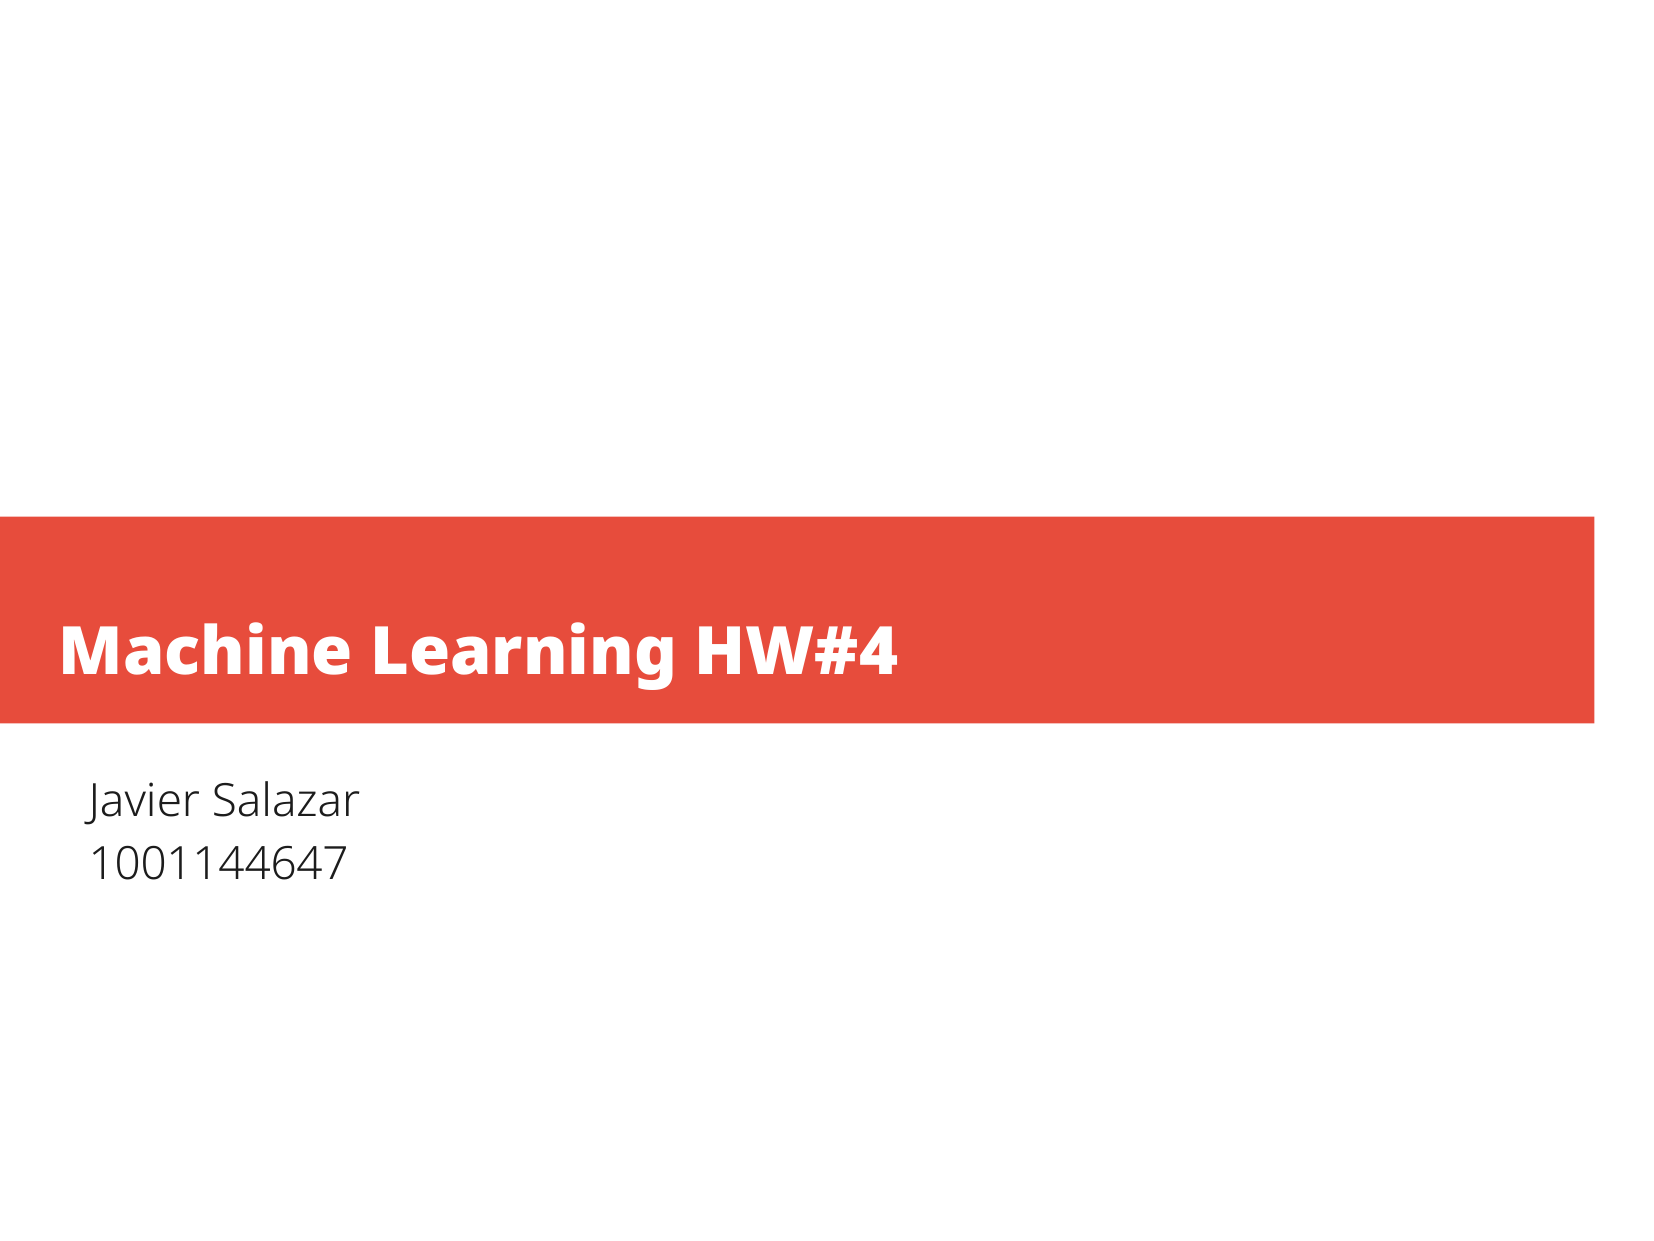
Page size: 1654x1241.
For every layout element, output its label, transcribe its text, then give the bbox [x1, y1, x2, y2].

subtitle Javier Salazar 1001144647 [88, 767, 1595, 1182]
title Machine Learning HW#4 [59, 546, 1595, 694]
